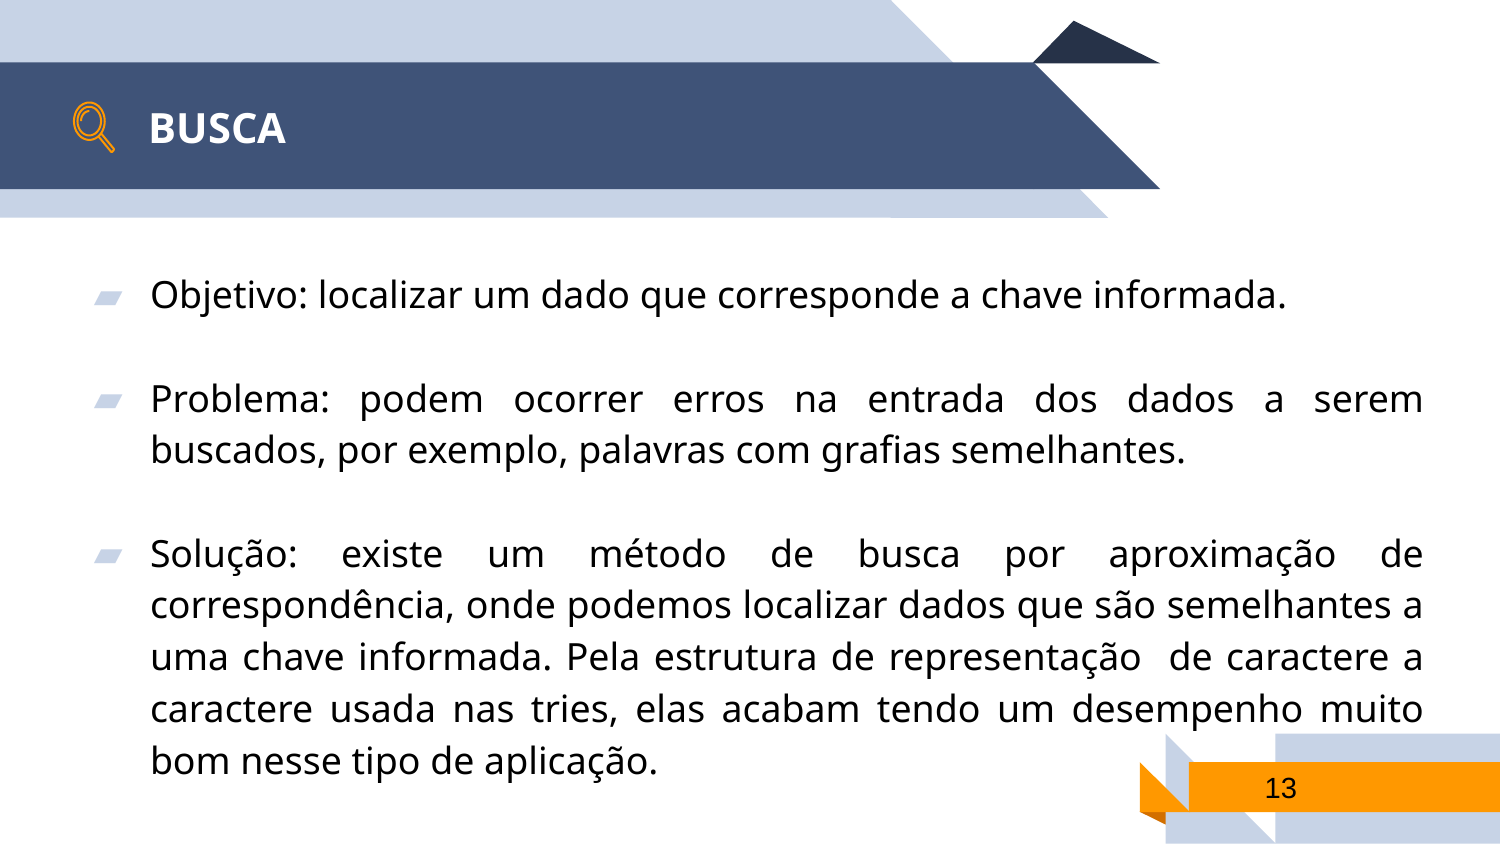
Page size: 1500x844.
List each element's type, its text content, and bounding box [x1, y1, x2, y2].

slide_number <number> [1249, 760, 1494, 813]
text_box Objetivo: localizar um dado que corresponde a chave informada. Problema: podem ocorrer erros na entrada dos dados a serem buscados, por exemplo, palavras com grafias semelhantes. Solução: existe um método de busca por aproximação de correspondência, onde podemos localizar dados que são semelhantes a uma chave informada. Pela estrutura de representação de caractere a caractere usada nas tries, elas acabam tendo um desempenho muito bom nesse tipo de aplicação. [60, 214, 1440, 761]
title BUSCA [133, 64, 997, 190]
